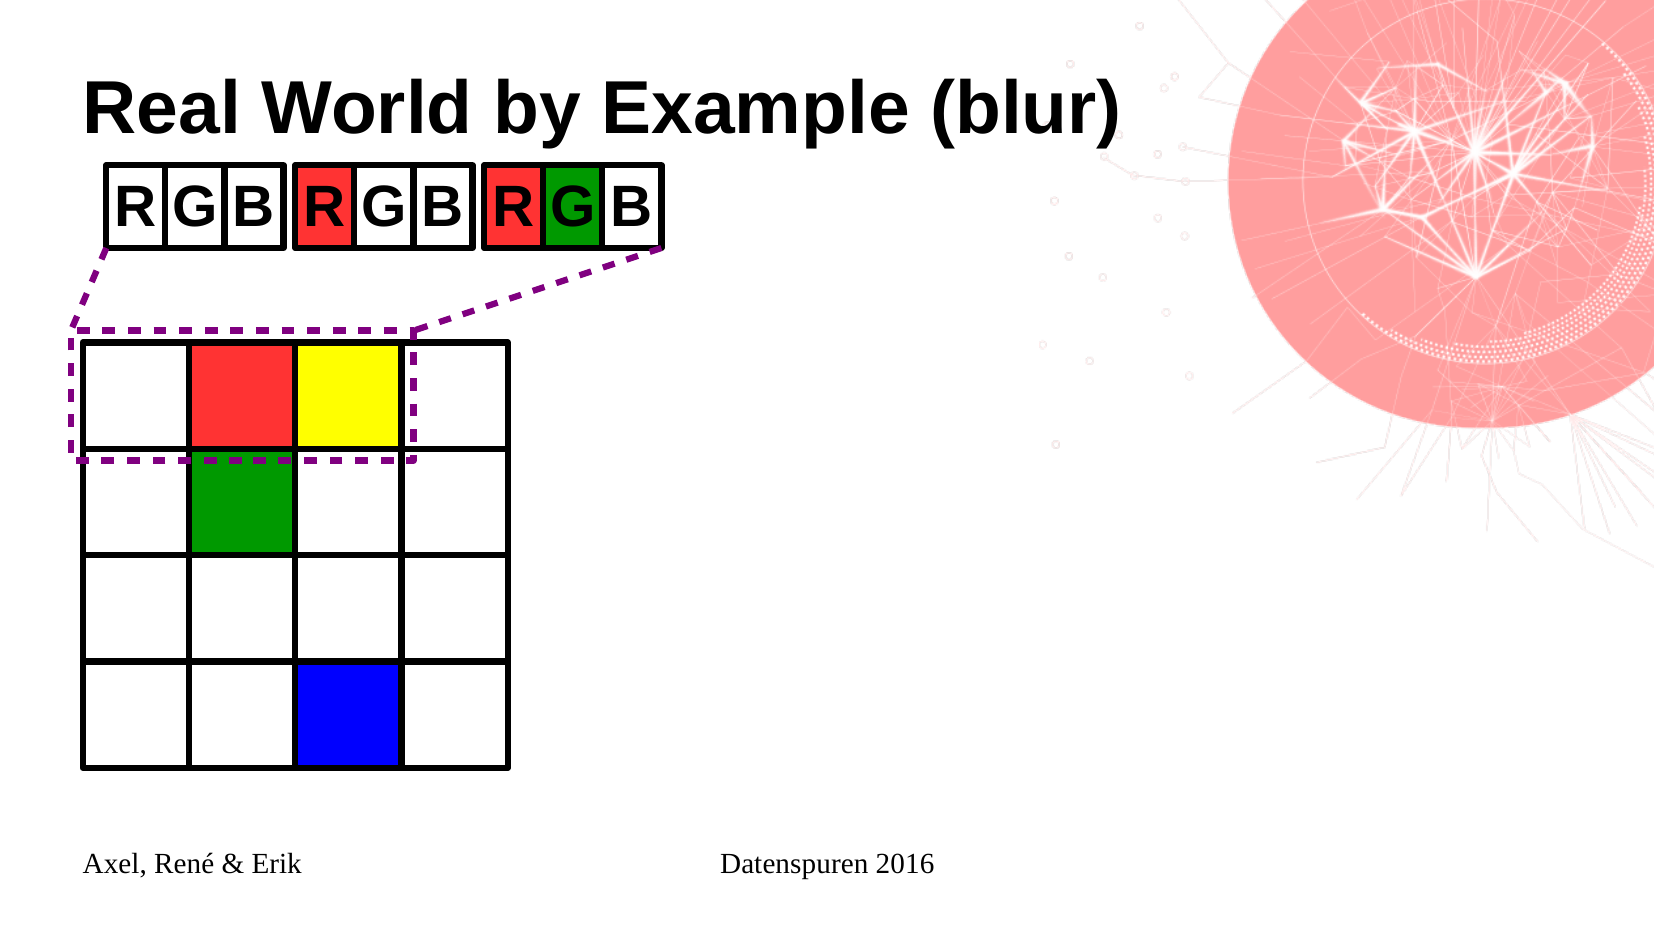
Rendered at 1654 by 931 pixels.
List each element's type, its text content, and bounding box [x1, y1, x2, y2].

text_box B [413, 165, 473, 249]
text_box R [484, 165, 543, 249]
text_box G [165, 165, 224, 249]
text_box [82, 342, 508, 768]
text_box B [602, 165, 662, 249]
title Real World by Example (blur) [82, 65, 1571, 150]
text_box G [543, 165, 602, 249]
text_box G [354, 165, 413, 249]
text_box R [295, 165, 354, 249]
text_box R [106, 165, 165, 249]
text_box B [224, 165, 284, 249]
